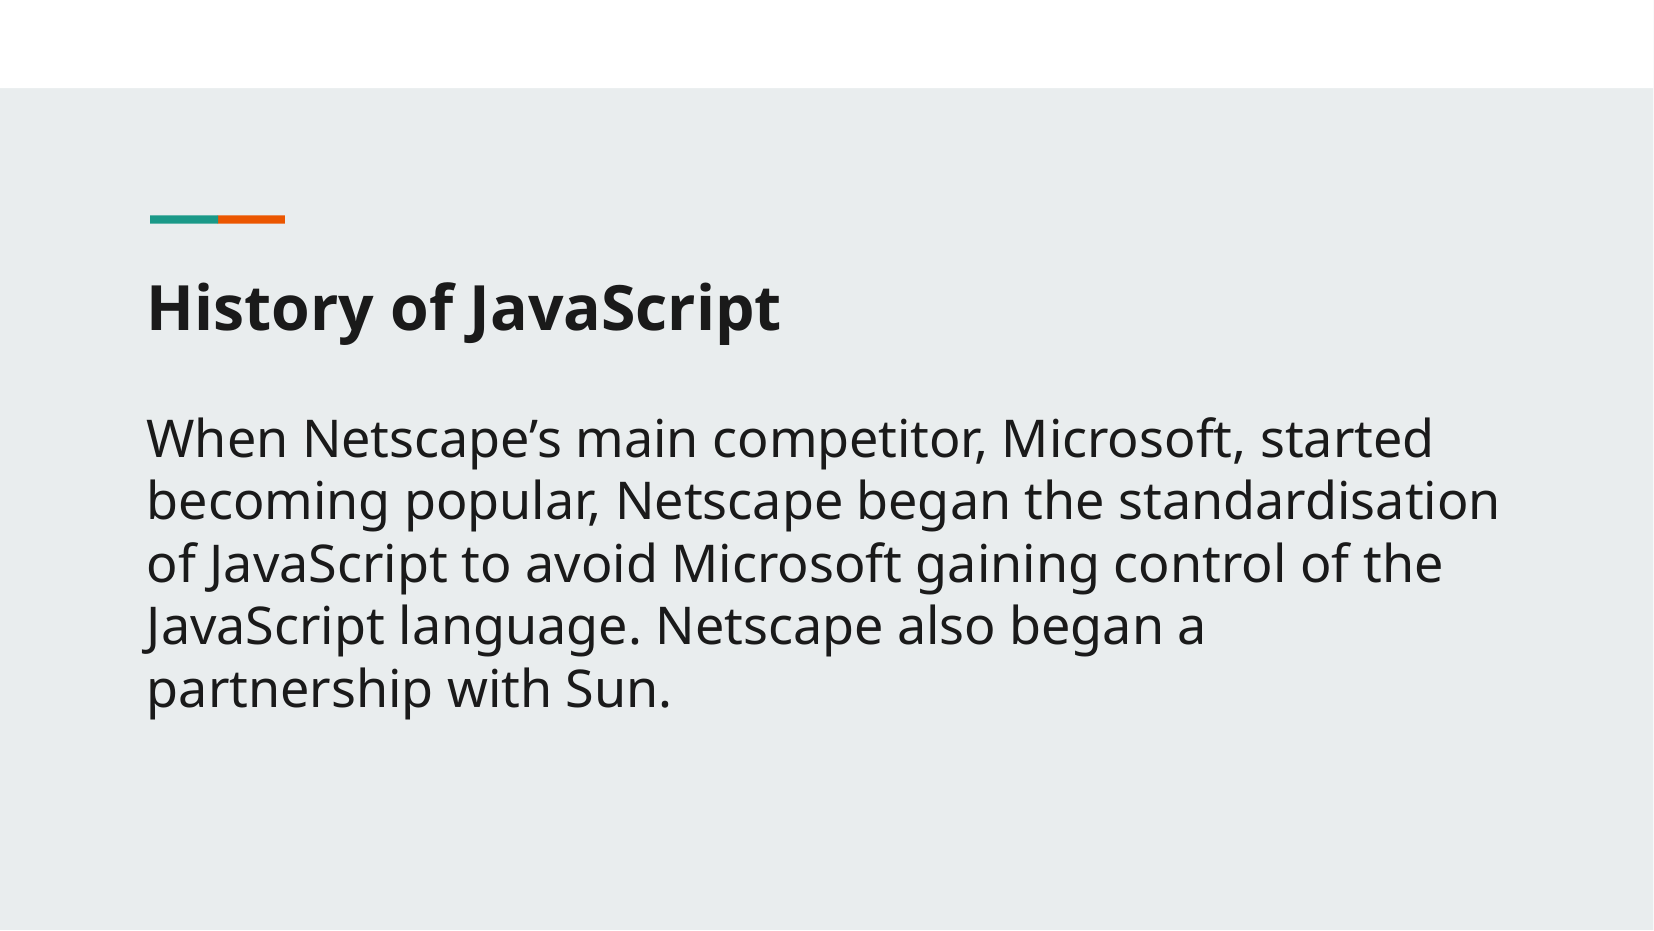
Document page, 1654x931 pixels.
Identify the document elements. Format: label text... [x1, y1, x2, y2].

title History of JavaScript When Netscape’s main competitor, Microsoft, started becoming popular, Netscape began the standardisation of JavaScript to avoid Microsoft gaining control of the JavaScript language. Netscape also began a partnership with Sun. [131, 252, 1523, 554]
